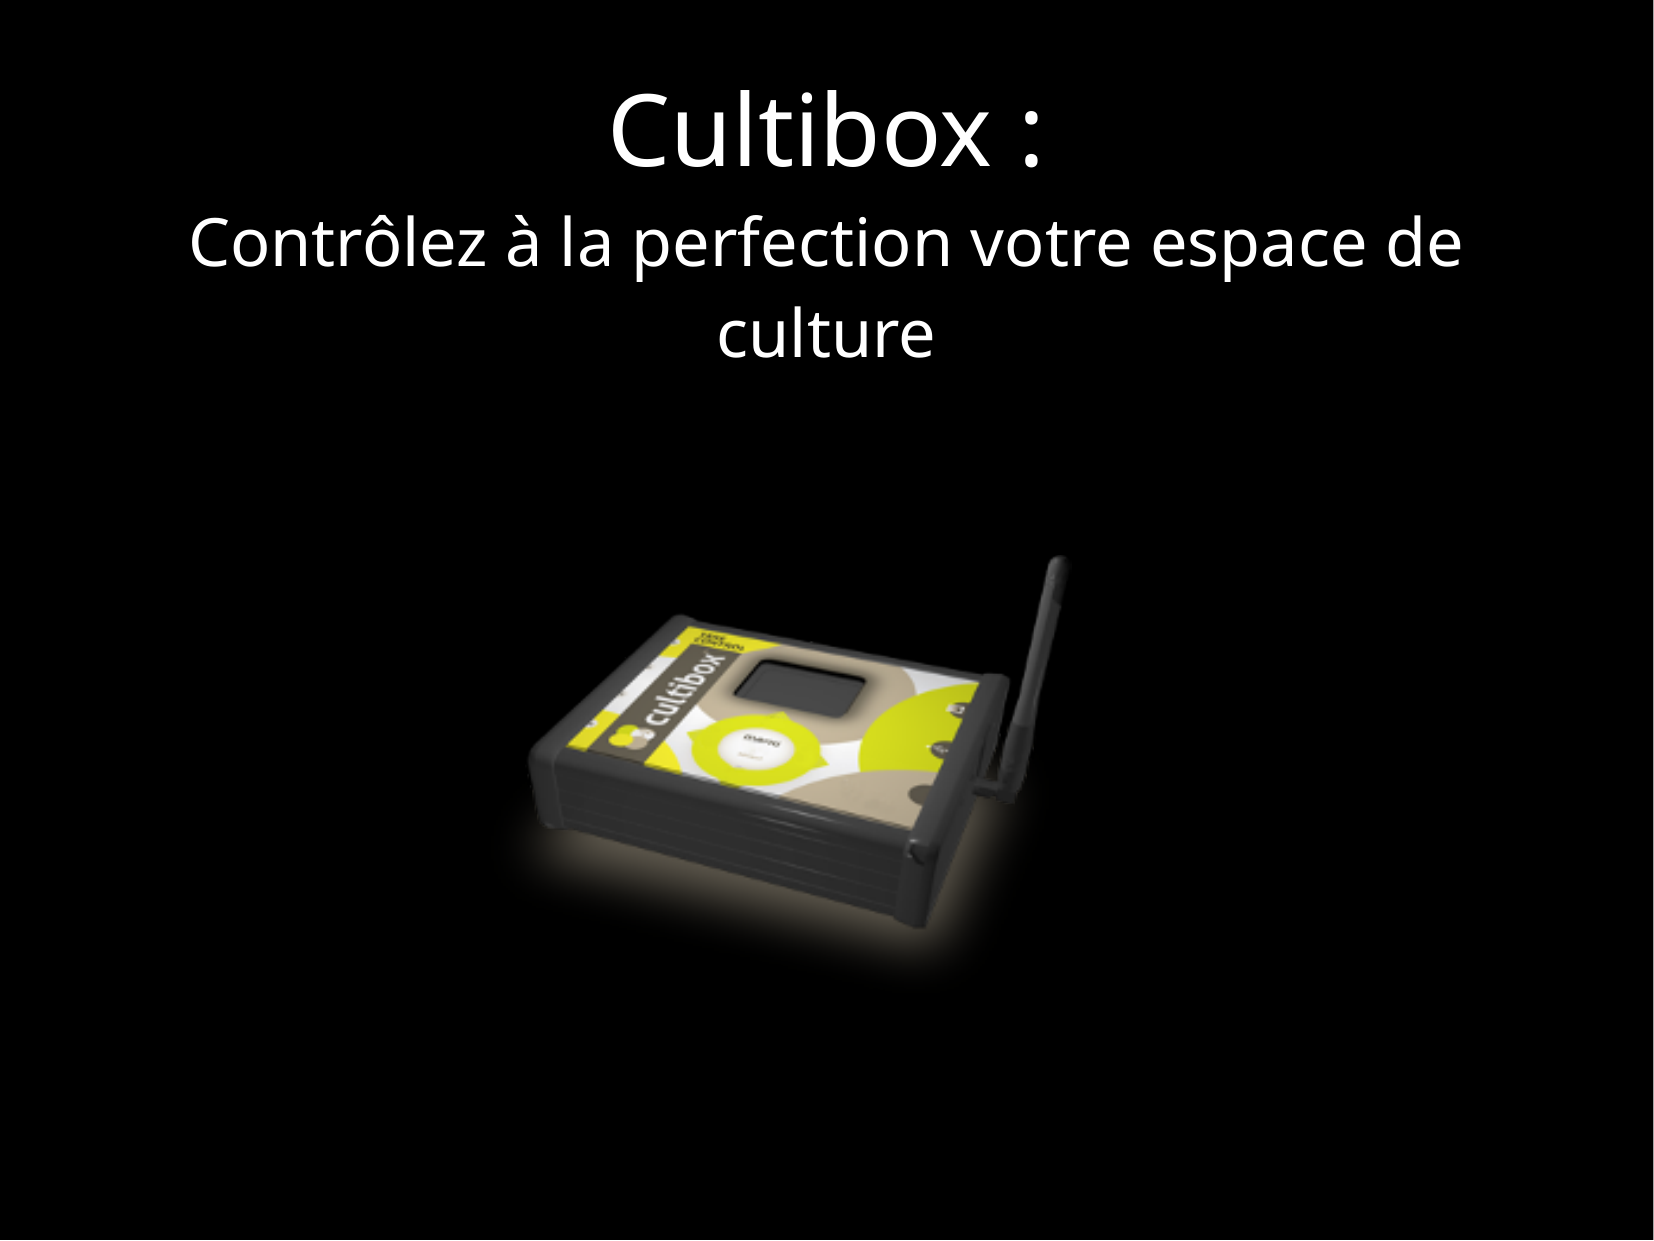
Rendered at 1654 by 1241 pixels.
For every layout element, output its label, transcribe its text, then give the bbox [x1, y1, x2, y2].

picture [479, 555, 1072, 1004]
subtitle Cultibox : Contrôlez à la perfection votre espace de culture [82, 117, 1571, 319]
